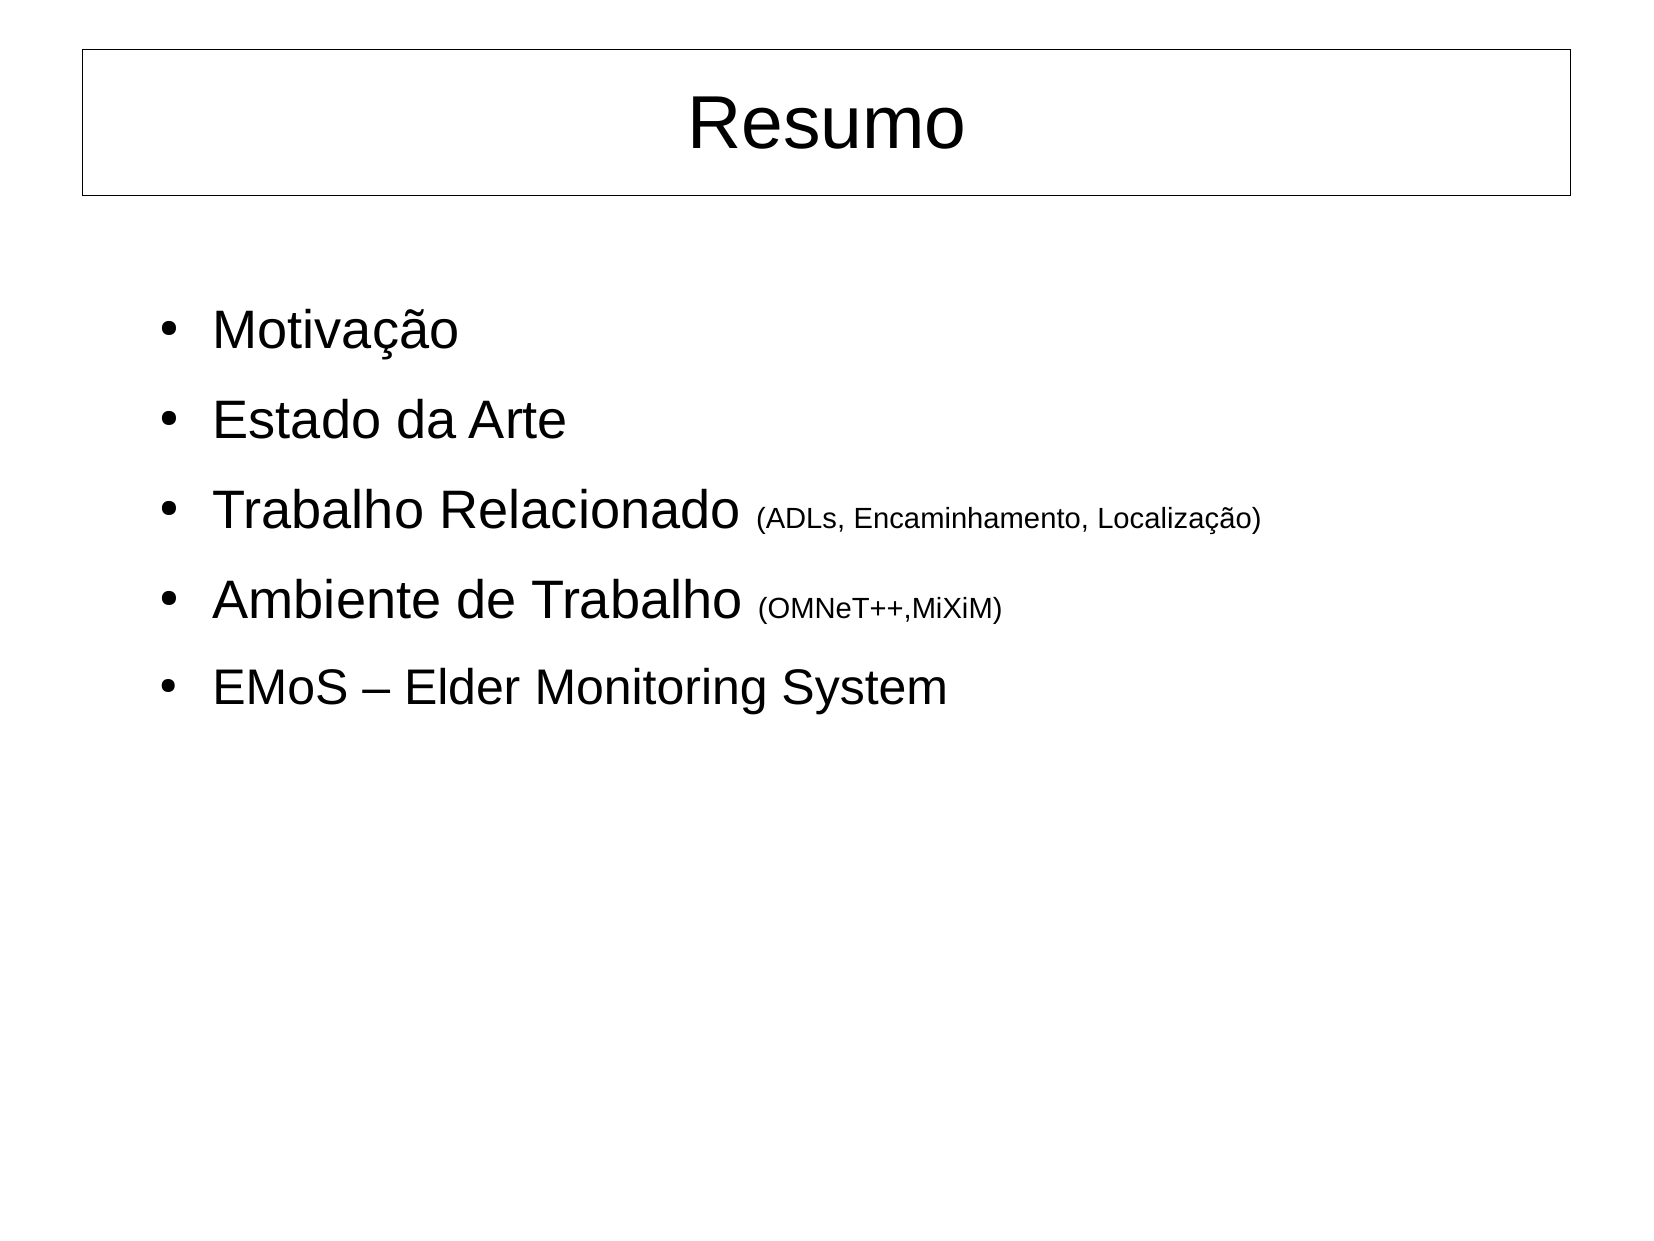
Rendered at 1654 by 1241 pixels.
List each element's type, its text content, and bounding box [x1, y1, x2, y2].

title Resumo [82, 49, 1571, 196]
list Motivação Estado da Arte Trabalho Relacionado (ADLs, Encaminhamento, Localização) Ambiente de Trabalho (OMNeT++,MiXiM) EMoS – Elder Monitoring System [141, 299, 1515, 945]
